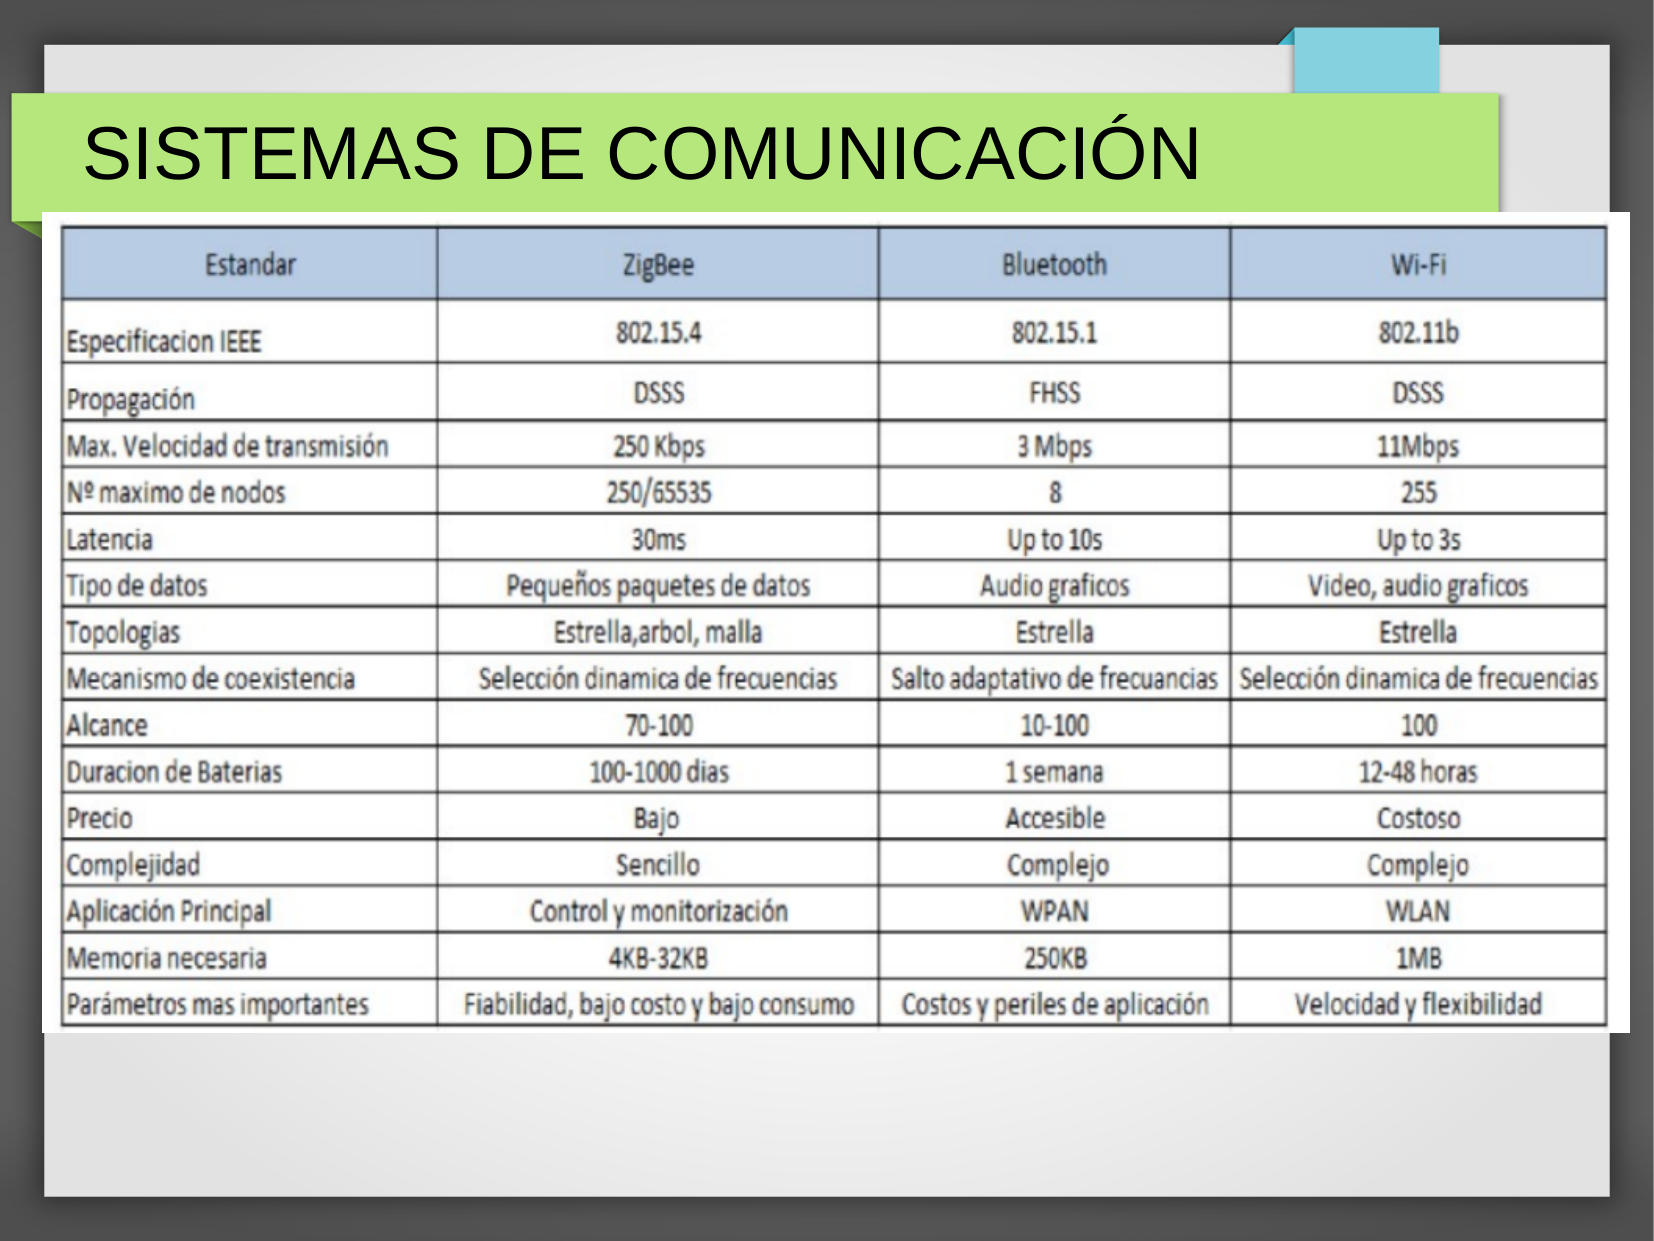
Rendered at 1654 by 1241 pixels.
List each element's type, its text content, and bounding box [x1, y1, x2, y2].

picture [0, 0, 1654, 1241]
title SISTEMAS DE COMUNICACIÓN [82, 94, 1264, 212]
